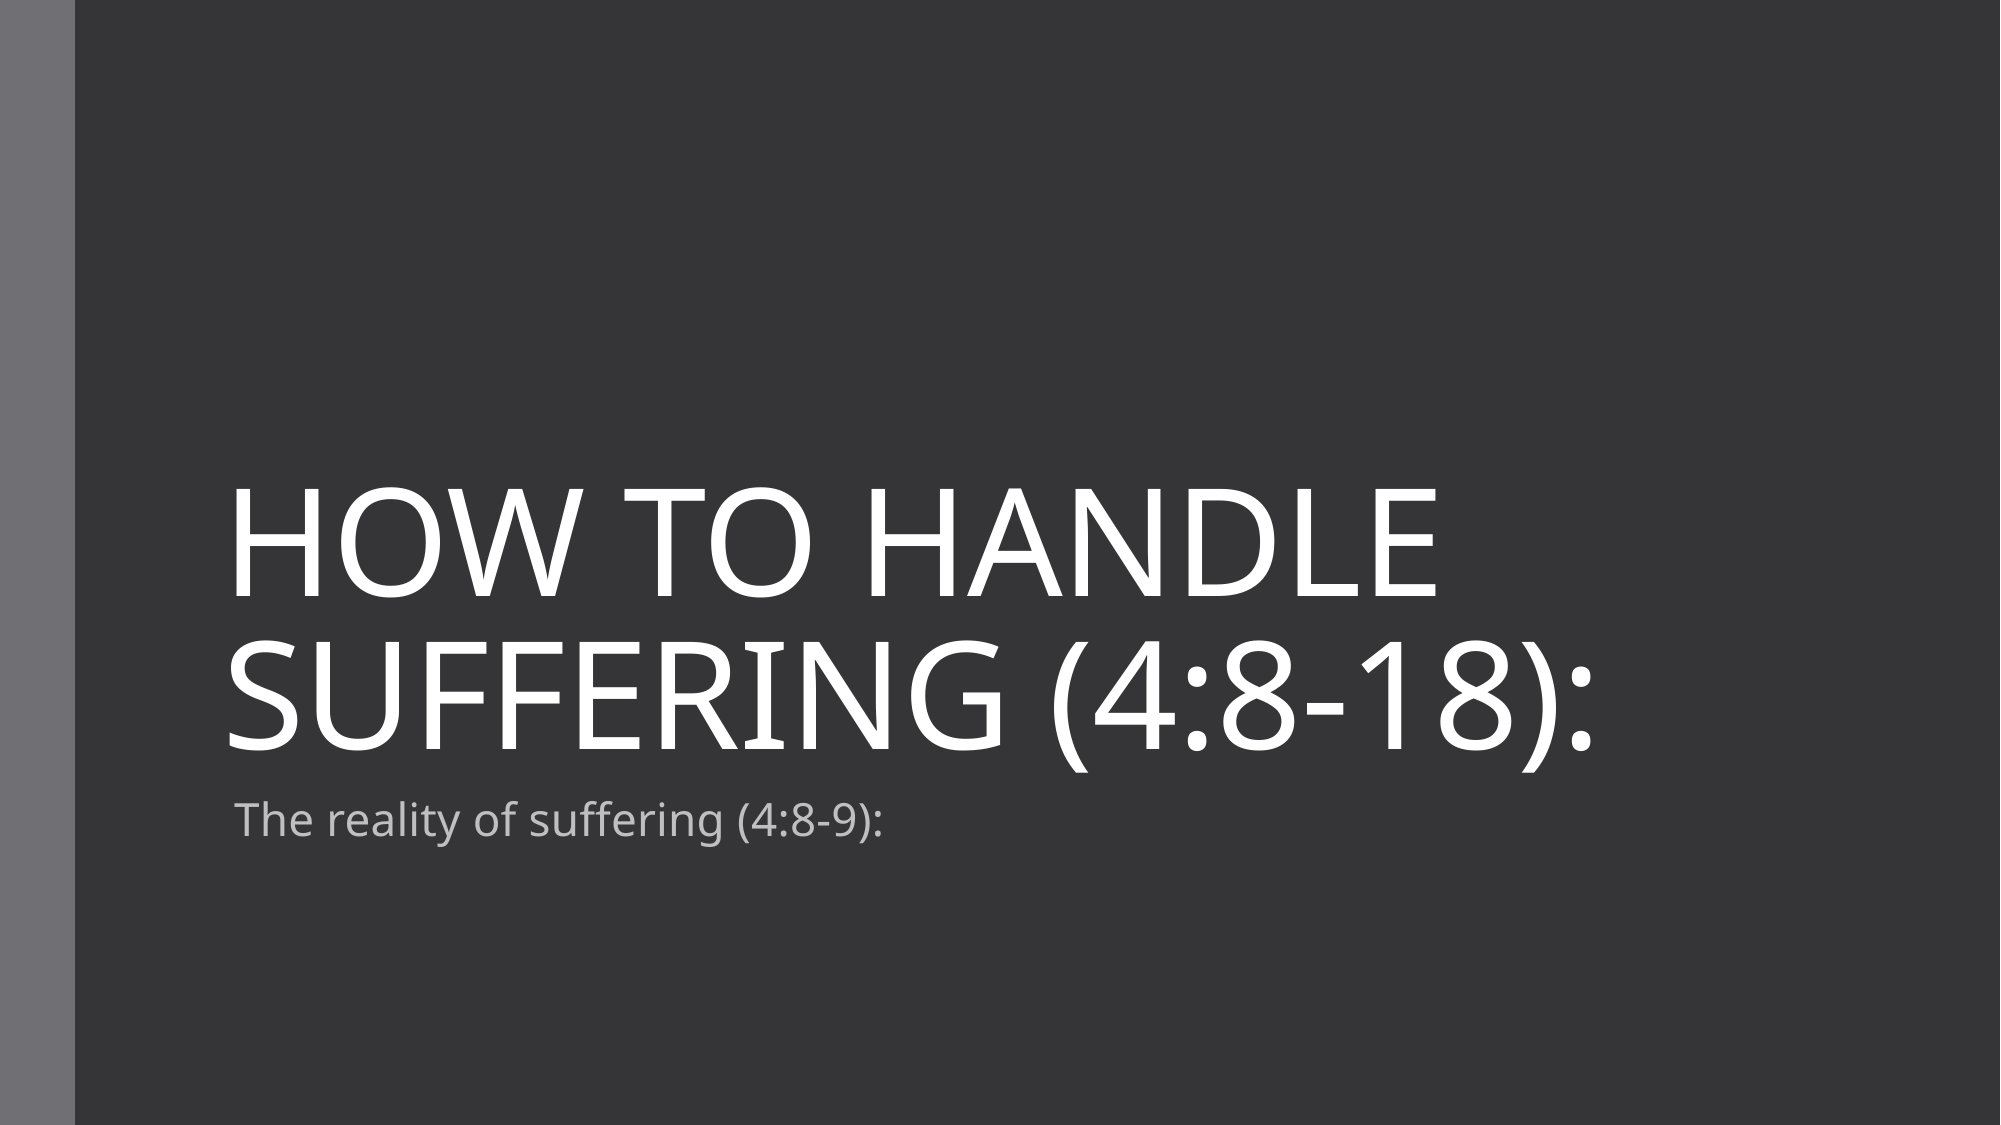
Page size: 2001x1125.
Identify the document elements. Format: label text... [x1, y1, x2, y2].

subtitle The reality of suffering (4:8-9): [206, 787, 1752, 1066]
title HOW TO HANDLE SUFFERING (4:8-18): [206, 124, 1752, 787]
